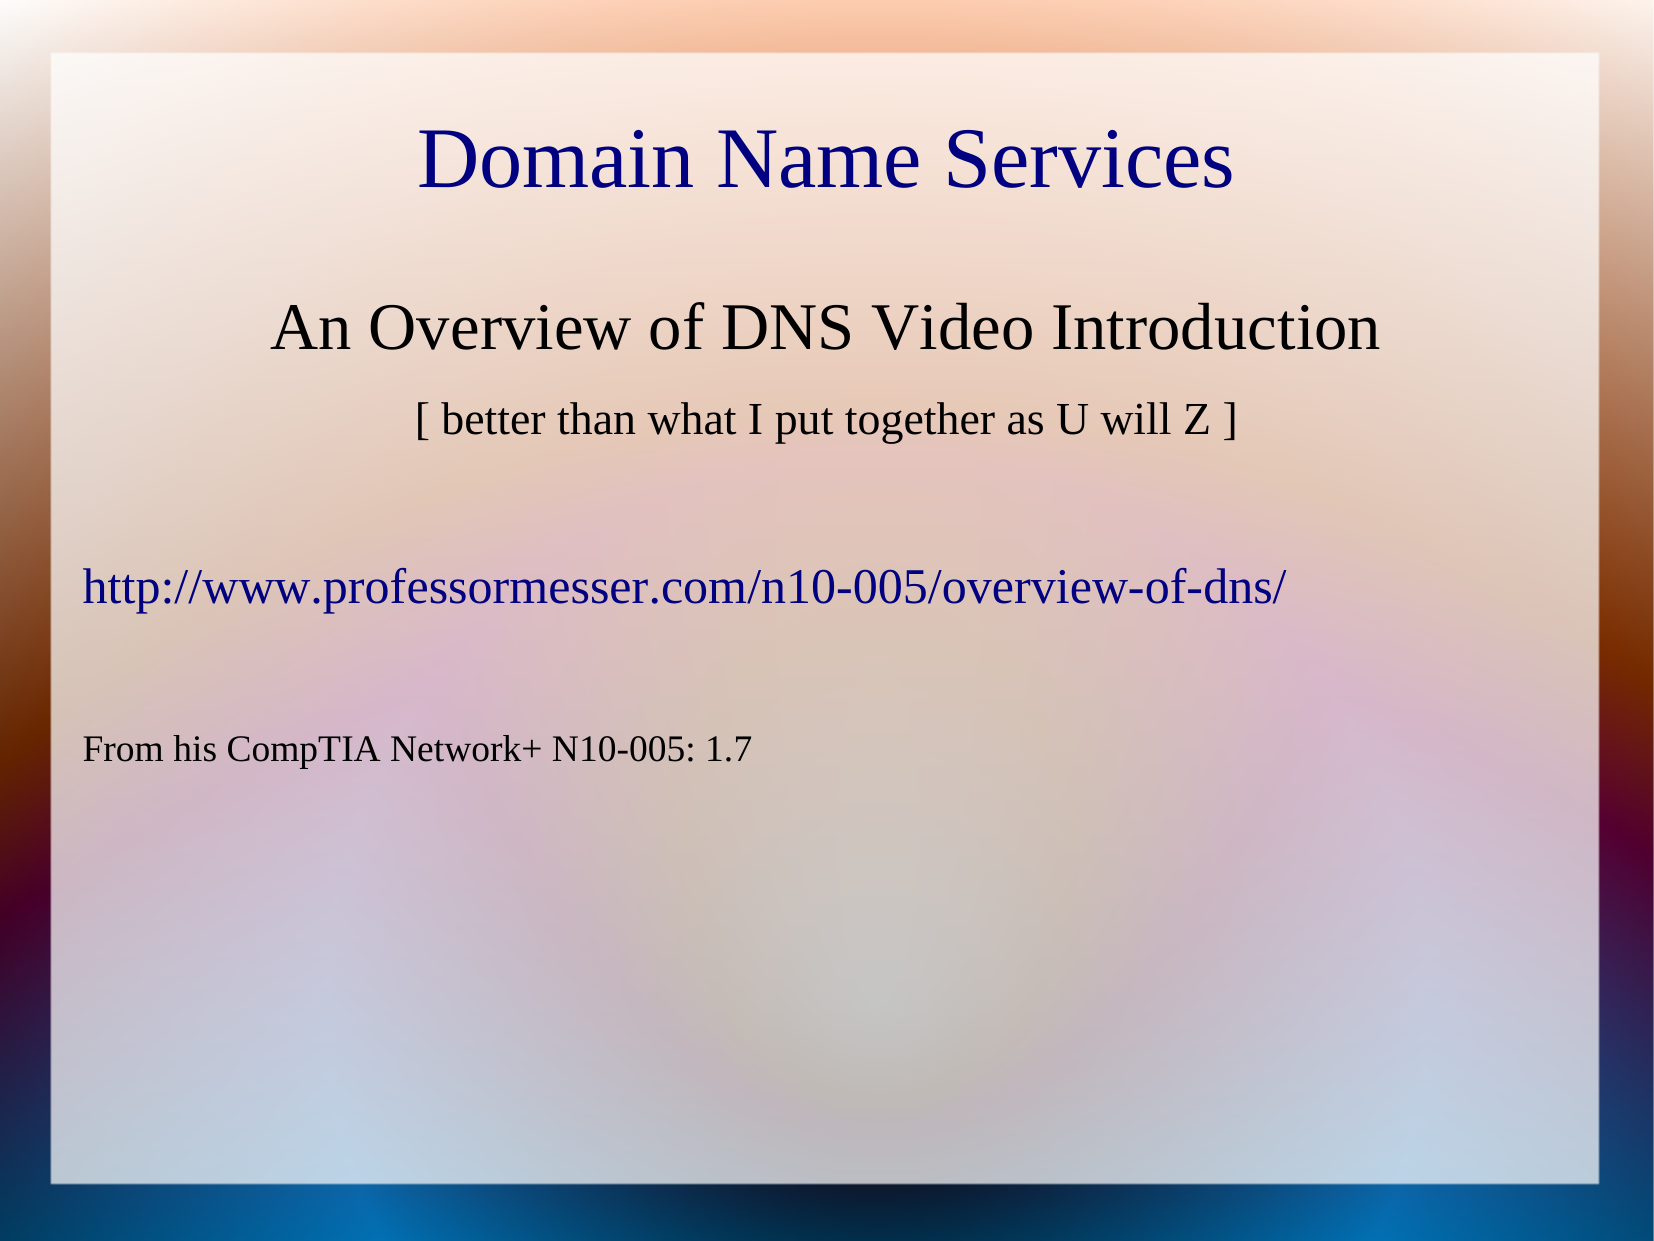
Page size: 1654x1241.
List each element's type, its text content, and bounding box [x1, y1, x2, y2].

picture [0, 0, 1654, 1241]
list An Overview of DNS Video Introduction [ better than what I put together as U will Z ] http://www.professormesser.com/n10-005/overview-of-dns/ From his CompTIA Network+ N10-005: 1.7 [82, 290, 1571, 1034]
title Domain Name Services [82, 55, 1571, 263]
